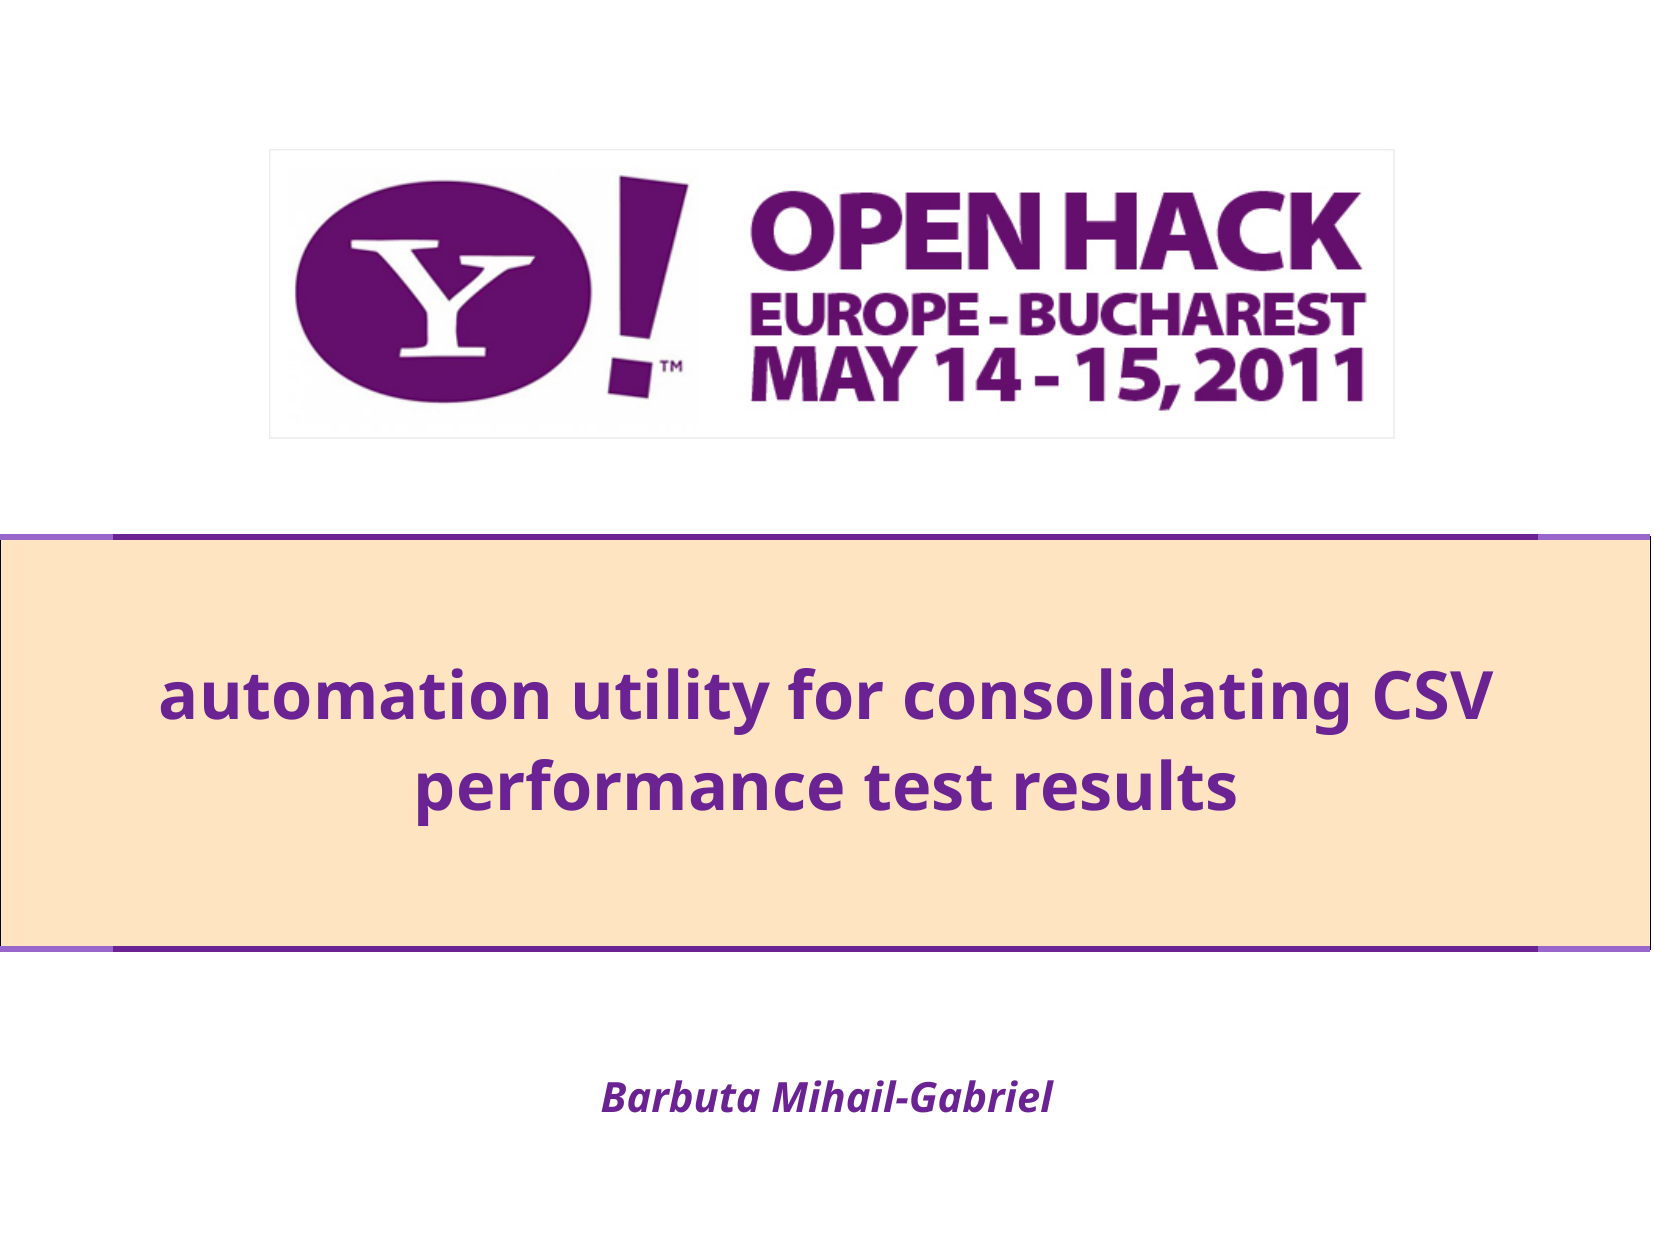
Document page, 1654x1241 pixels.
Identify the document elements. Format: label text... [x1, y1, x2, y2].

subtitle automation utility for consolidating CSV performance test results Barbuta Mihail-Gabriel [82, 576, 1571, 1198]
picture [269, 149, 1395, 440]
text_box [0, 536, 1651, 950]
